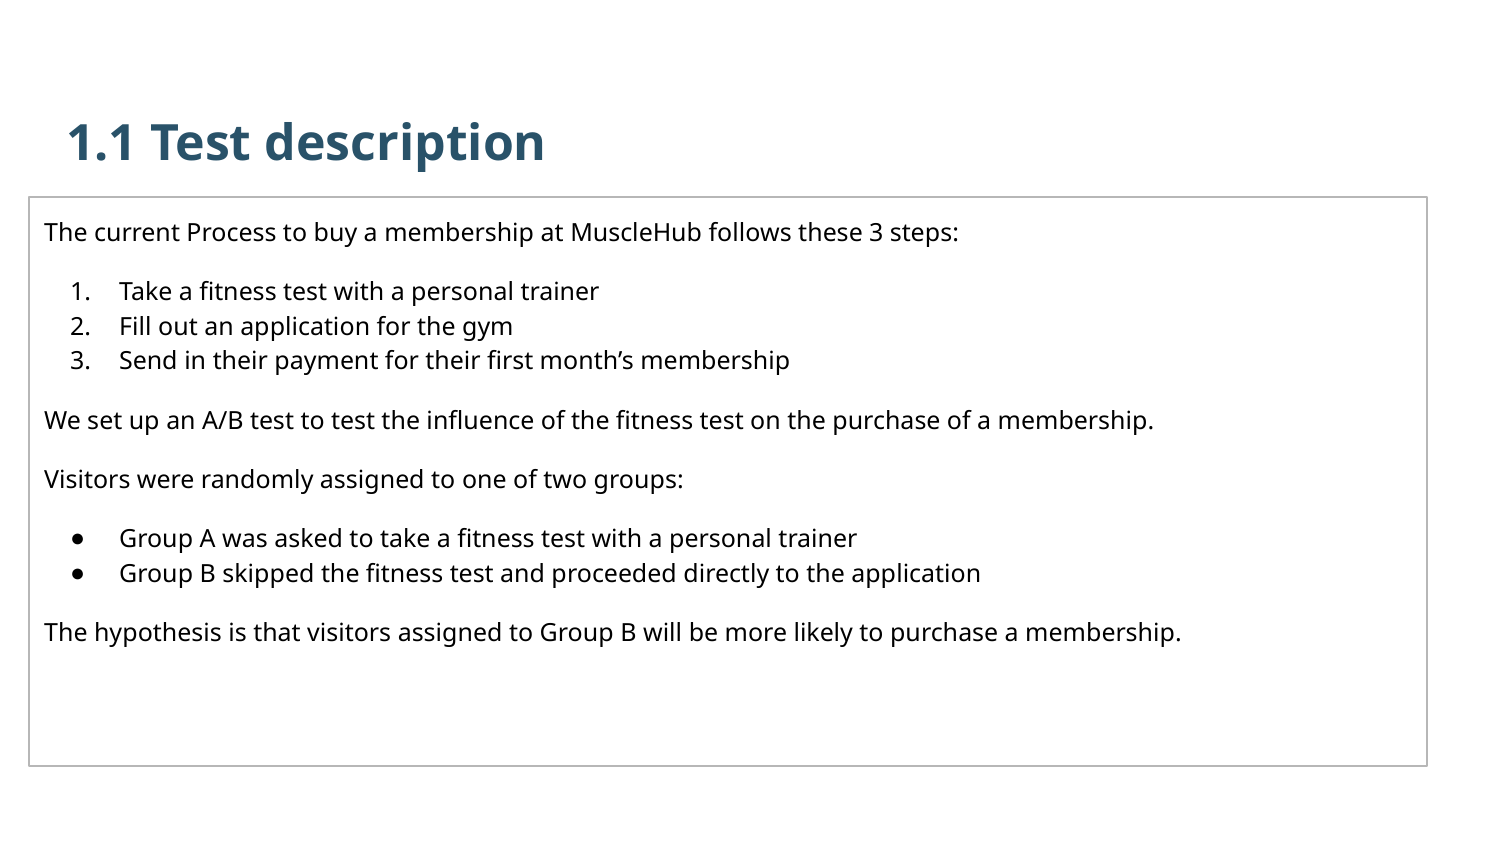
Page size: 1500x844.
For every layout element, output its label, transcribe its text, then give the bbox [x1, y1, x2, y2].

text_box 1.1 Test description [51, 48, 1449, 186]
text_box The current Process to buy a membership at MuscleHub follows these 3 steps: Take a fitness test with a personal trainer Fill out an application for the gym Send in their payment for their first month’s membership We set up an A/B test to test the influence of the fitness test on the purchase of a membership. Visitors were randomly assigned to one of two groups: Group A was asked to take a fitness test with a personal trainer Group B skipped the fitness test and proceeded directly to the application The hypothesis is that visitors assigned to Group B will be more likely to purchase a membership. [29, 197, 1427, 766]
